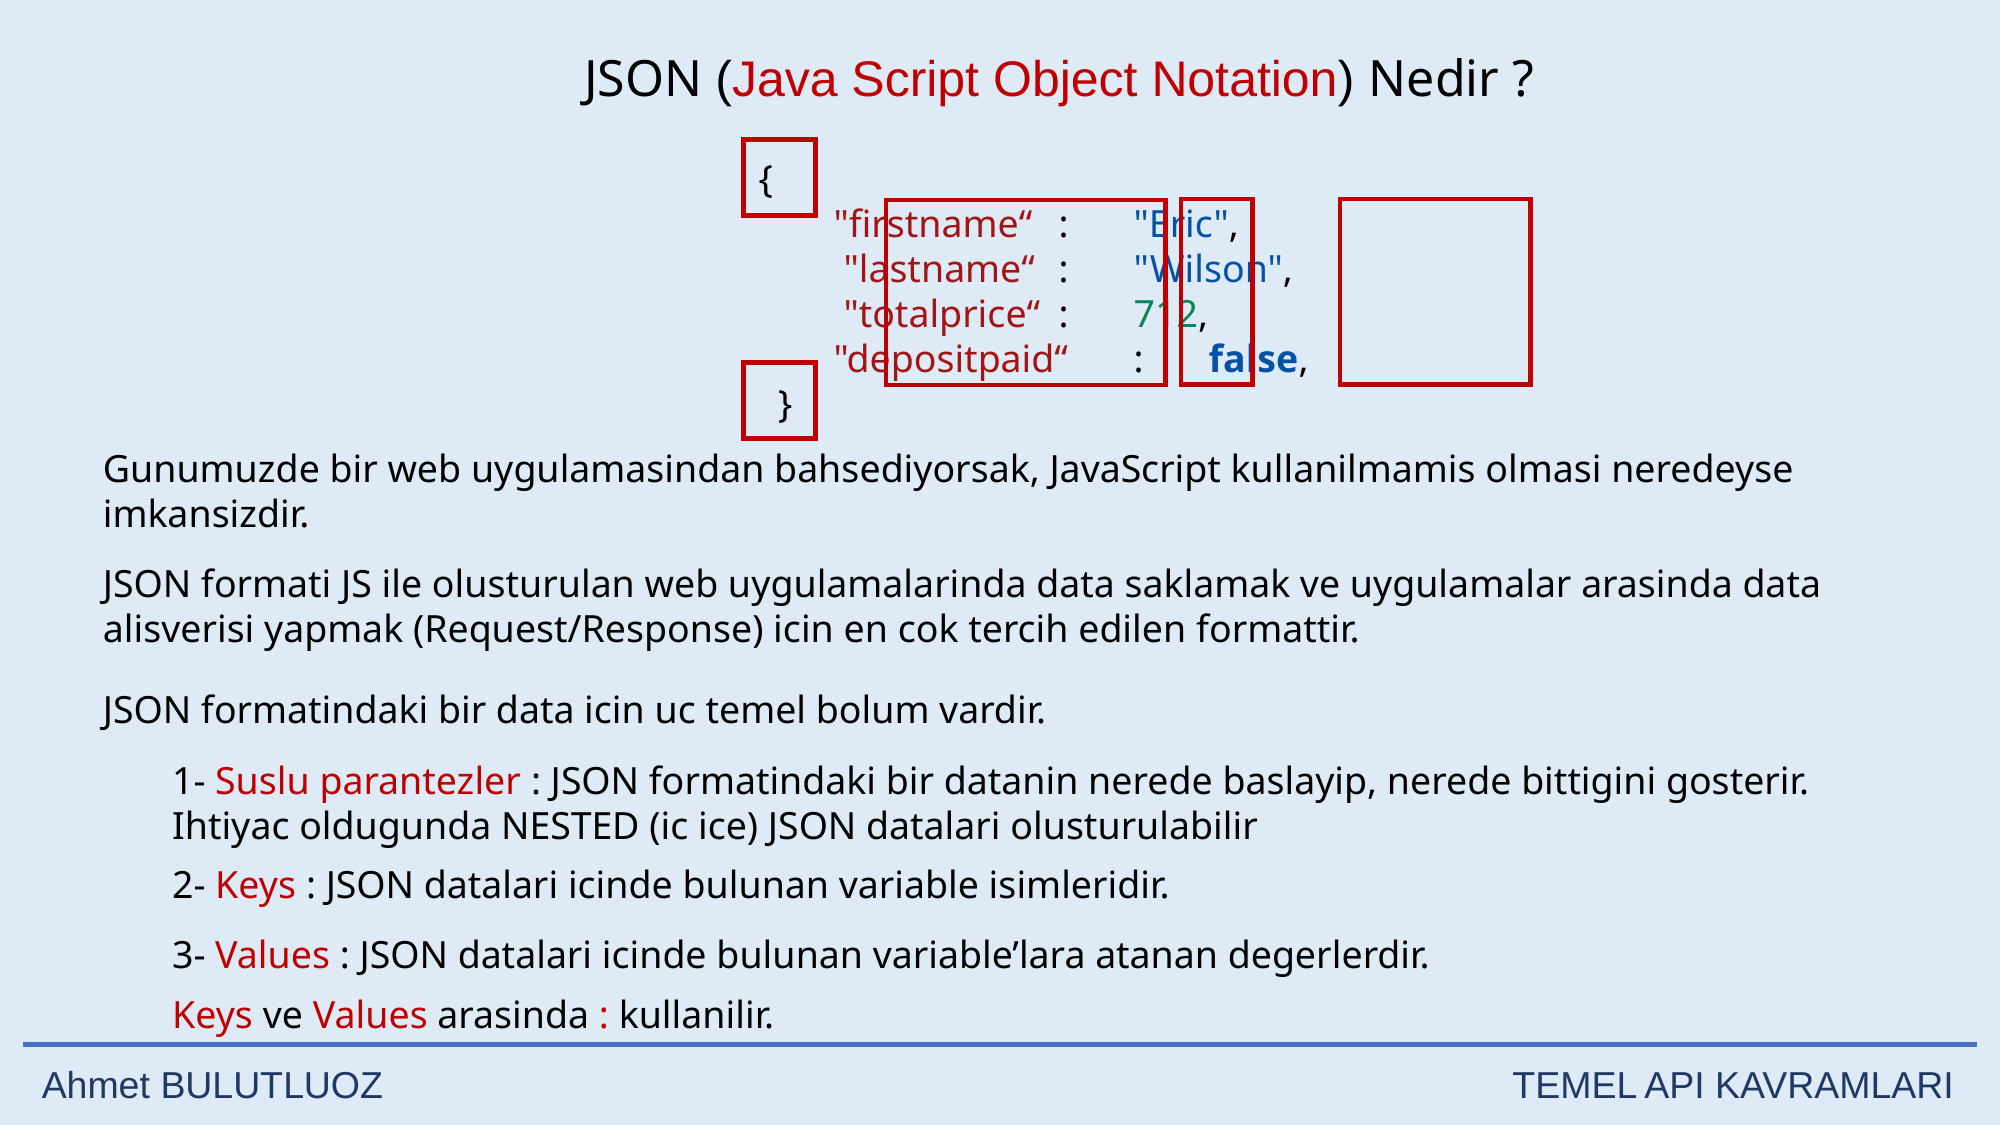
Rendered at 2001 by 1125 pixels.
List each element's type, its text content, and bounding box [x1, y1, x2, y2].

text_box { "firstname“ : "Eric", "lastname“ : "Wilson", "totalprice“ : 712, "depositpaid“ : false, } [743, 147, 1770, 436]
text_box Gunumuzde bir web uygulamasindan bahsediyorsak, JavaScript kullanilmamis olmasi neredeyse imkansizdir. [87, 437, 1952, 544]
text_box 1- Suslu parantezler : JSON formatindaki bir datanin nerede baslayip, nerede bittigini gosterir. Ihtiyac oldugunda NESTED (ic ice) JSON datalari olusturulabilir [157, 749, 1916, 853]
text_box Keys ve Values arasinda : kullanilir. [157, 983, 1916, 1045]
text_box 3- Values : JSON datalari icinde bulunan variable’lara atanan degerlerdir. [157, 923, 1916, 983]
text_box JSON formatindaki bir data icin uc temel bolum vardir. [87, 679, 1066, 740]
text_box Ahmet BULUTLUOZ TEMEL API KAVRAMLARI [26, 1053, 1981, 1115]
text_box JSON (Java Script Object Notation) Nedir ? [522, 38, 1597, 115]
text_box JSON formati JS ile olusturulan web uygulamalarinda data saklamak ve uygulamalar arasinda data alisverisi yapmak (Request/Response) icin en cok tercih edilen formattir. [87, 552, 1952, 659]
text_box { "firstname“ : "Eric", "lastname“ : "Wilson", "totalprice“ : 712, "depositpaid“ : false, } [746, 365, 813, 436]
text_box 2- Keys : JSON datalari icinde bulunan variable isimleridir. [157, 853, 1916, 915]
text_box { "firstname“ : "Eric", "lastname“ : "Wilson", "totalprice“ : 712, "depositpaid“ : false, } [746, 147, 813, 213]
